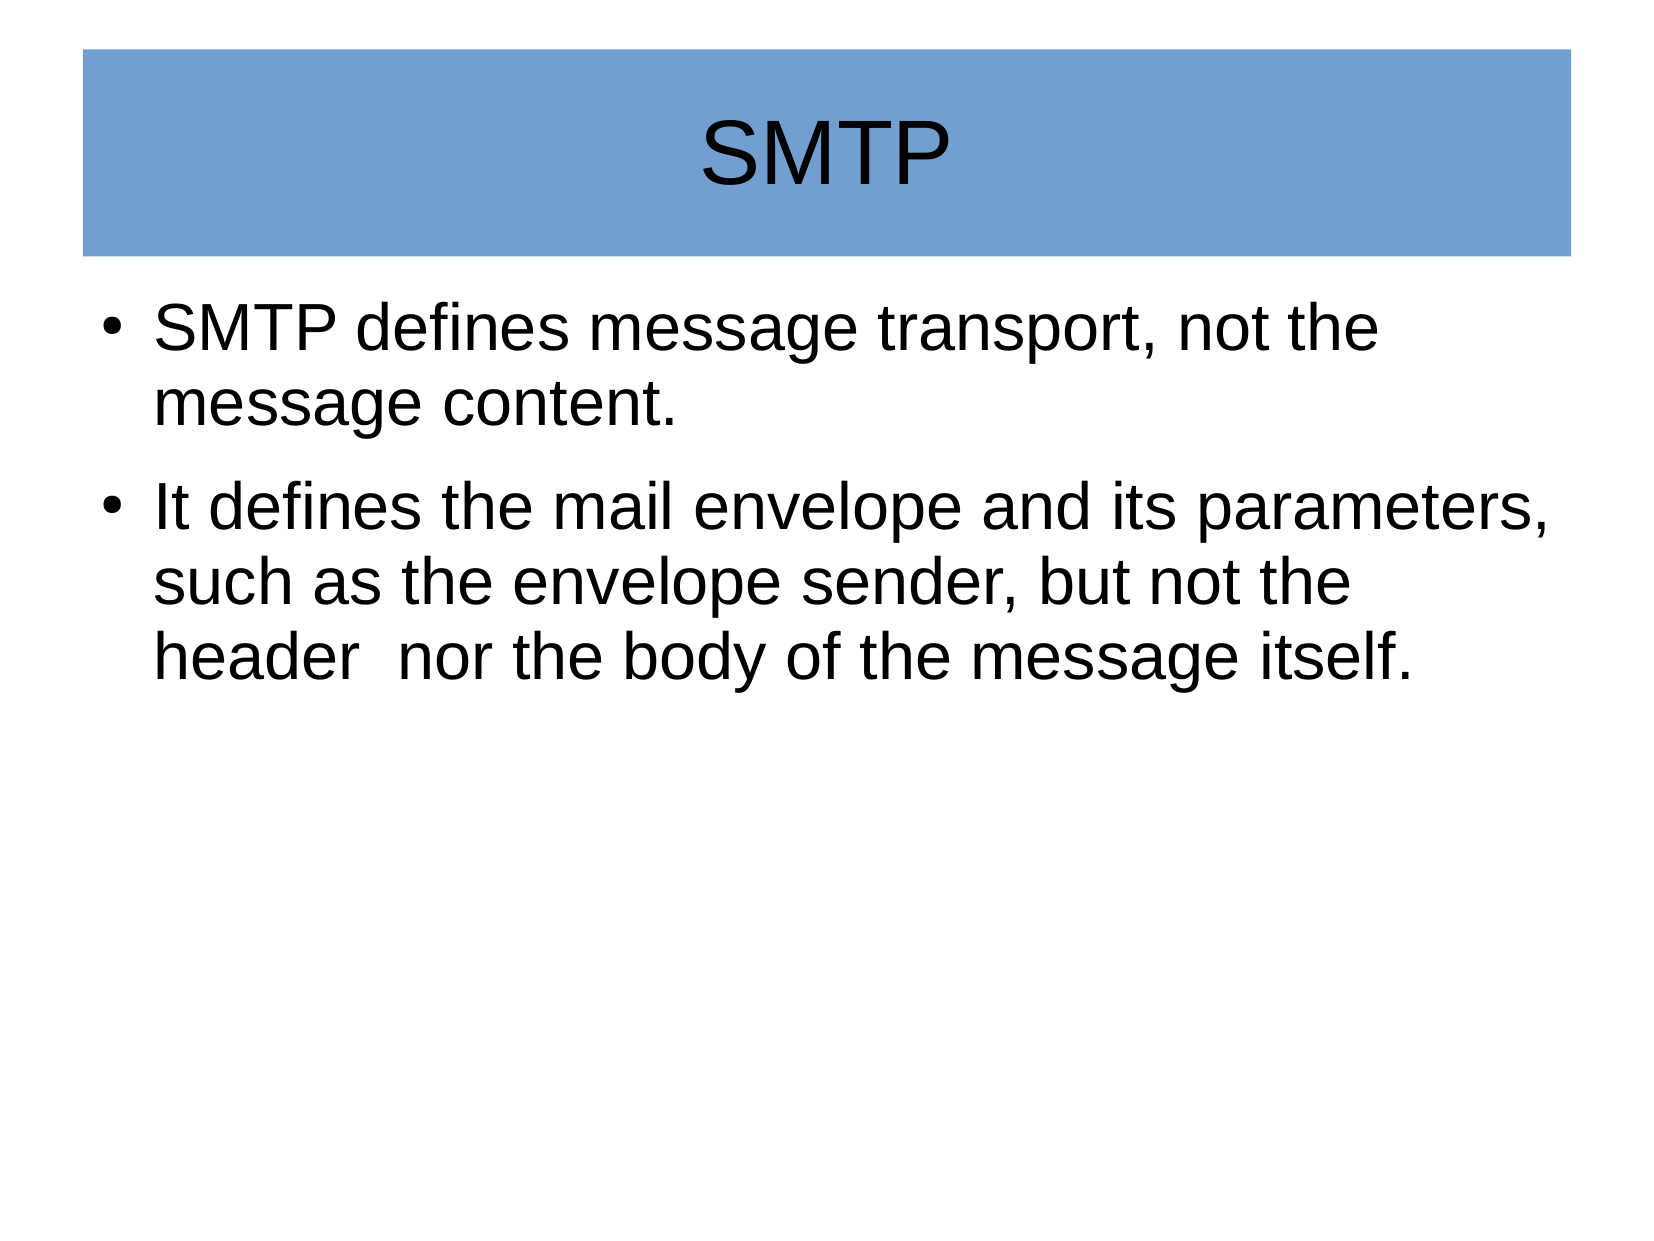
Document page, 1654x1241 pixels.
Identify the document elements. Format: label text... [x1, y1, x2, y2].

list SMTP defines message transport, not the message content. It defines the mail envelope and its parameters, such as the envelope sender, but not the header nor the body of the message itself. [82, 290, 1571, 1010]
title SMTP [82, 49, 1572, 257]
